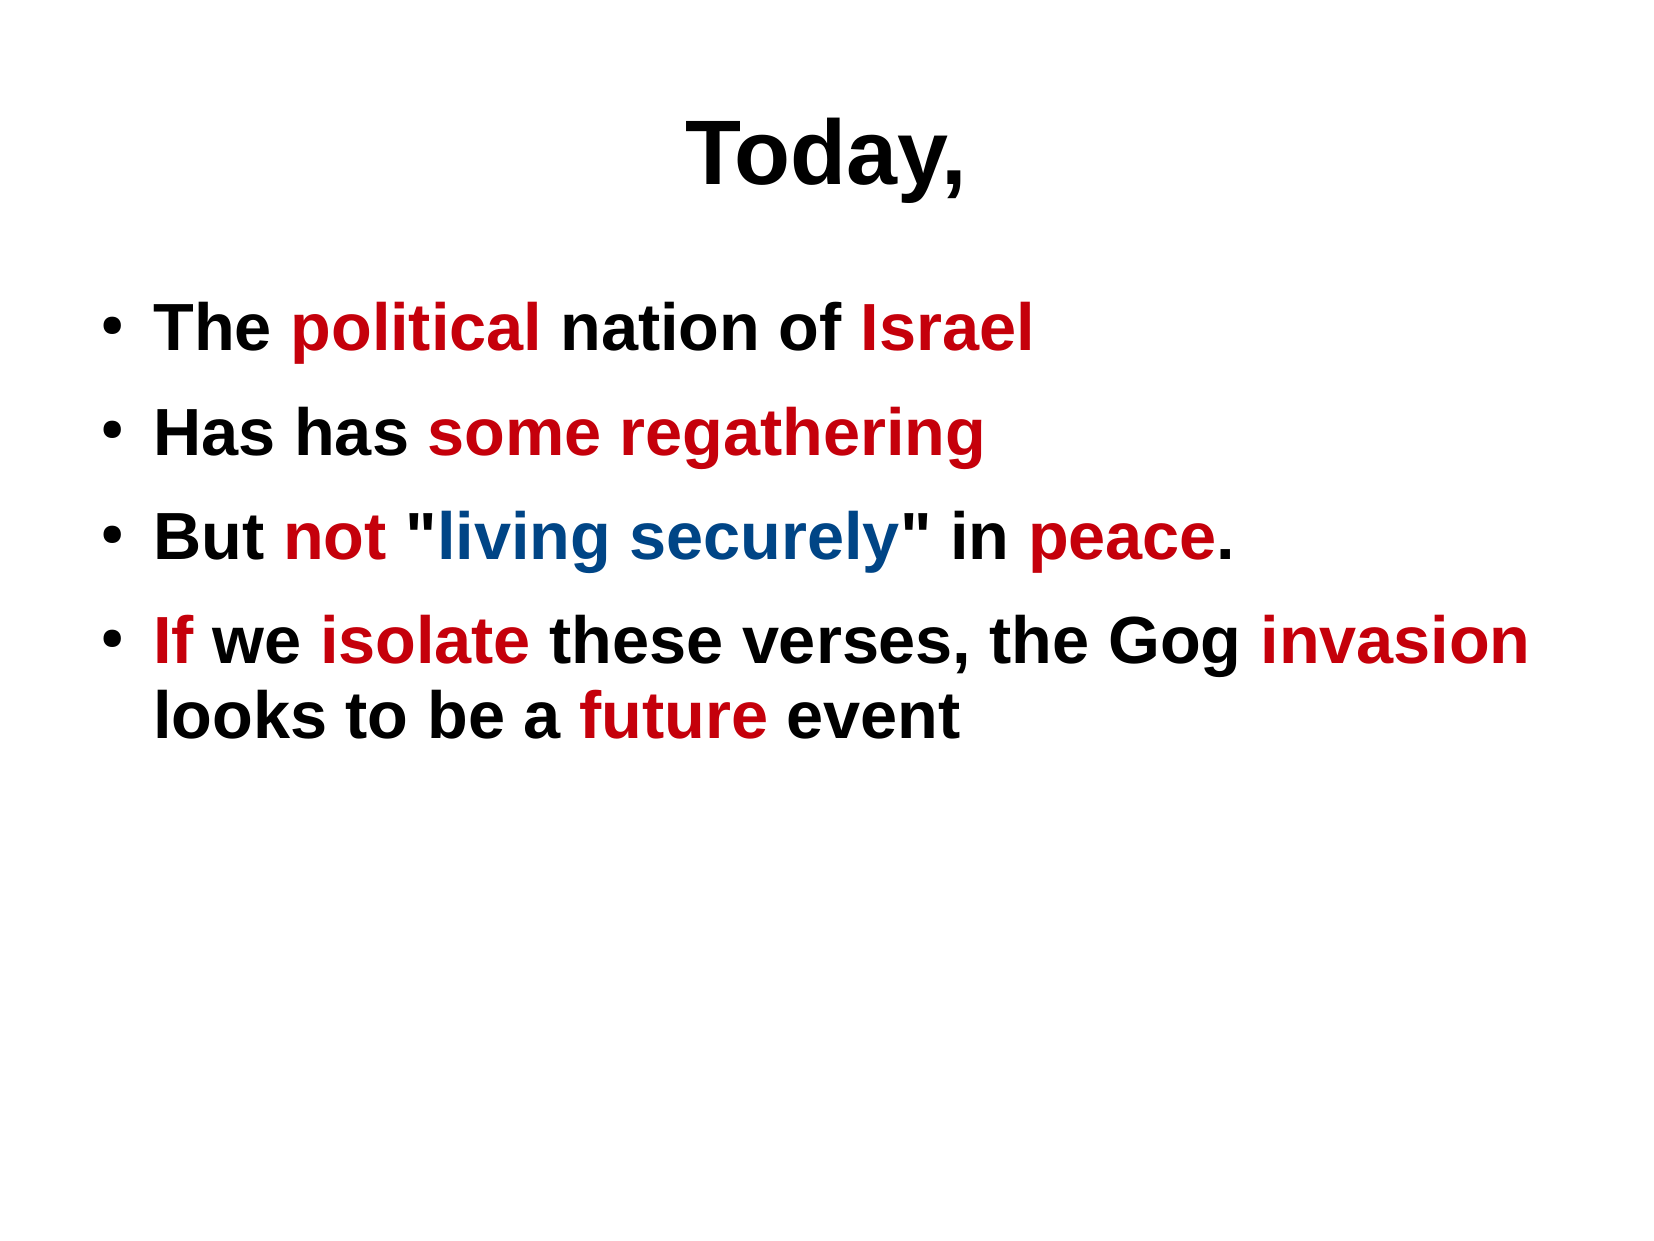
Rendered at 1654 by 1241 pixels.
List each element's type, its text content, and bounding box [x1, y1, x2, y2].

title Today, [82, 49, 1571, 257]
list The political nation of Israel Has has some regathering But not "living securely" in peace. If we isolate these verses, the Gog invasion looks to be a future event [82, 290, 1571, 1109]
